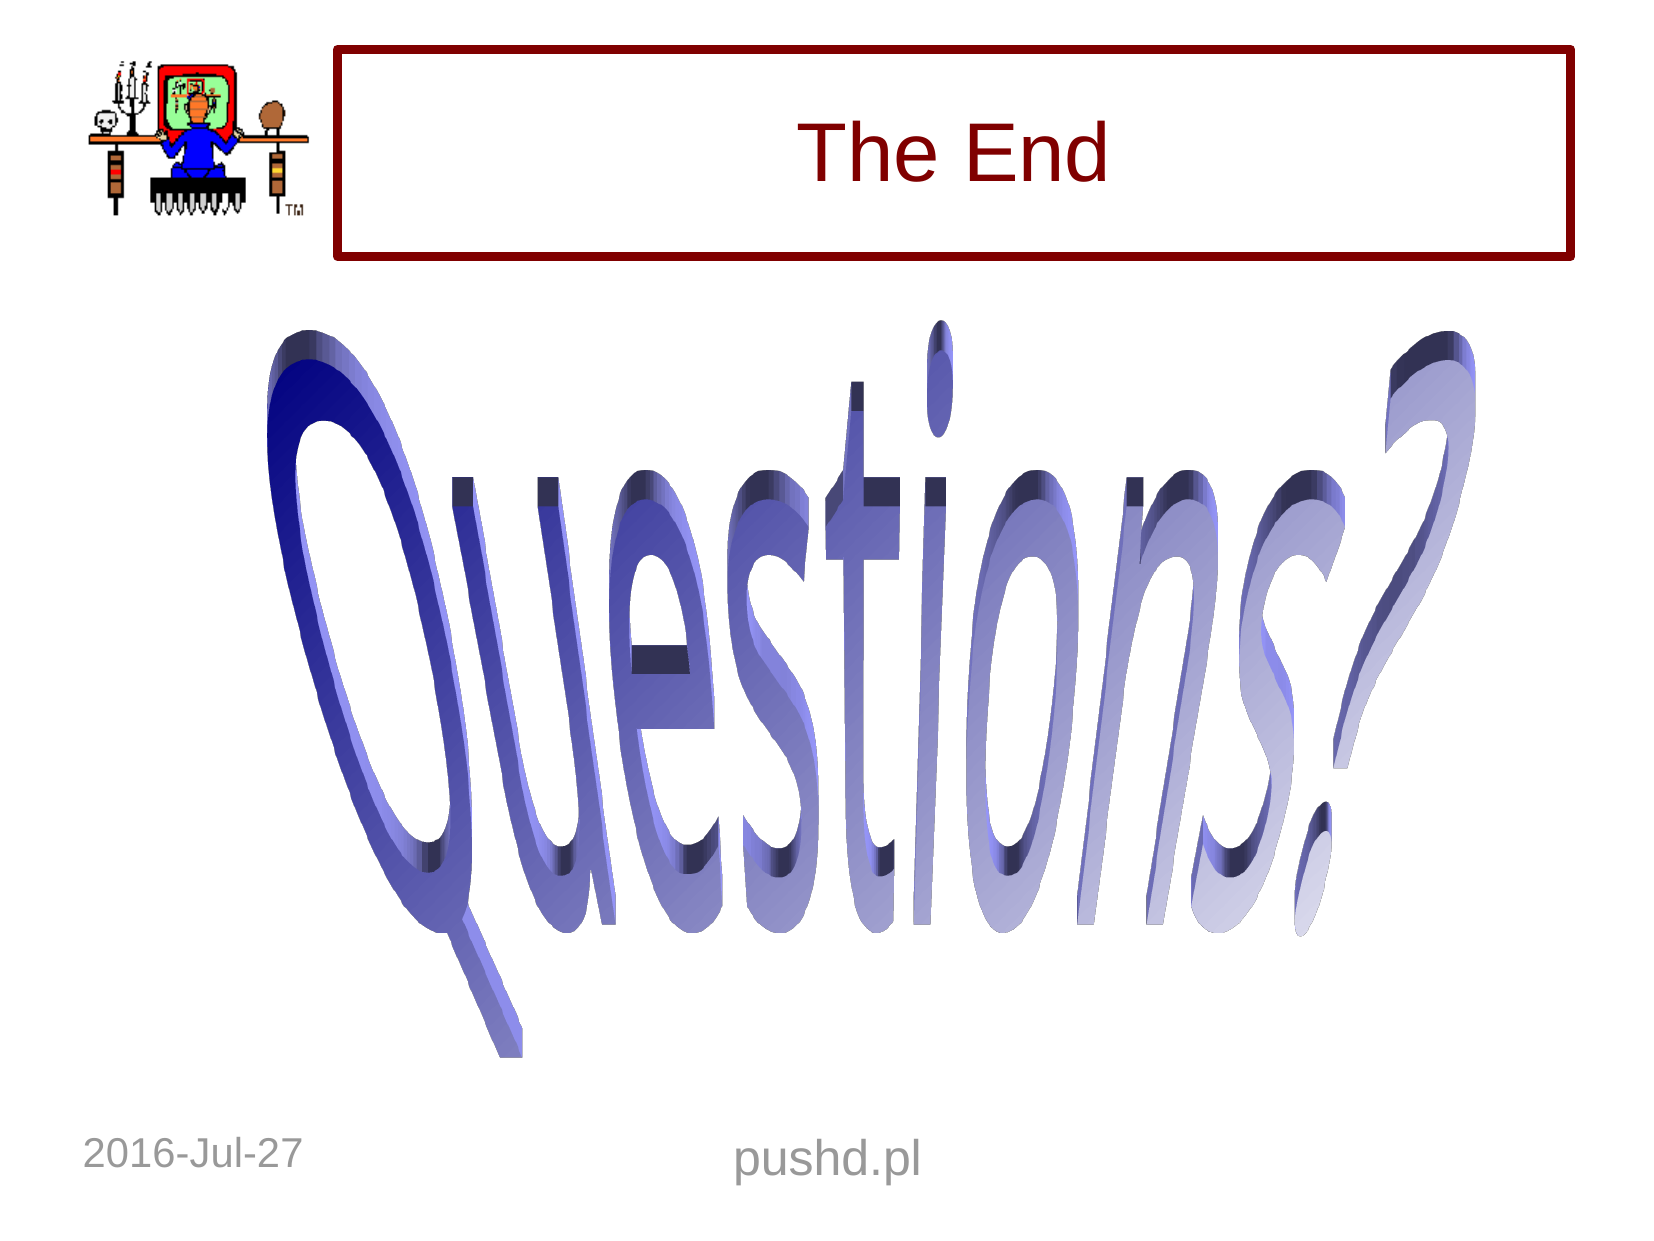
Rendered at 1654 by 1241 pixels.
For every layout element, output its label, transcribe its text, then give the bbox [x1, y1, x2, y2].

title The End [337, 49, 1571, 257]
picture [86, 60, 312, 225]
